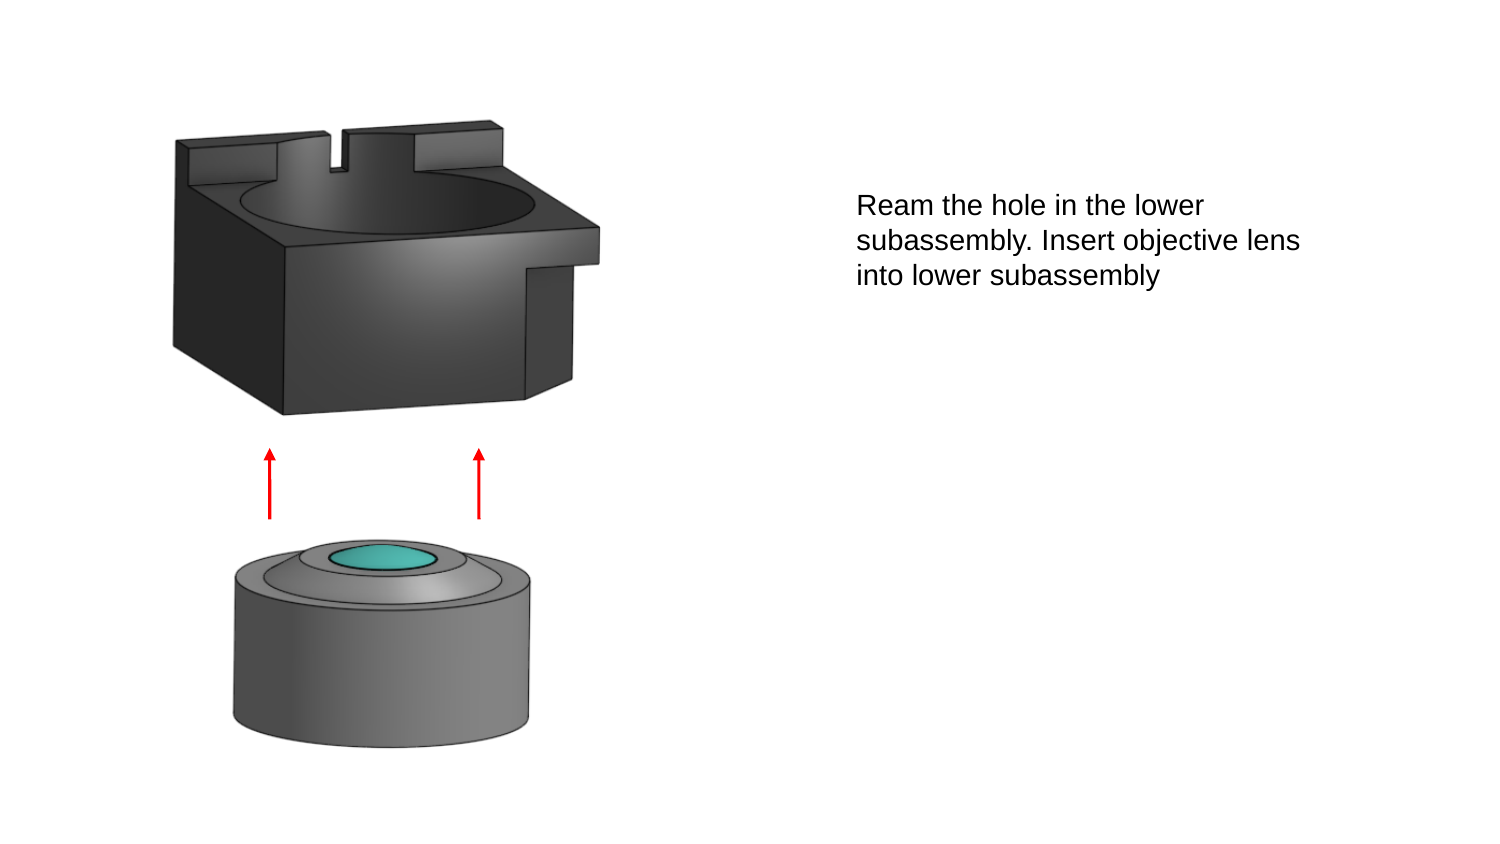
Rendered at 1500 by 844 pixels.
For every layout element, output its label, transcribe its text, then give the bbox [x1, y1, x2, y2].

picture [24, 24, 730, 819]
text_box Ream the hole in the lower subassembly. Insert objective lens into lower subassembly [841, 171, 1330, 307]
